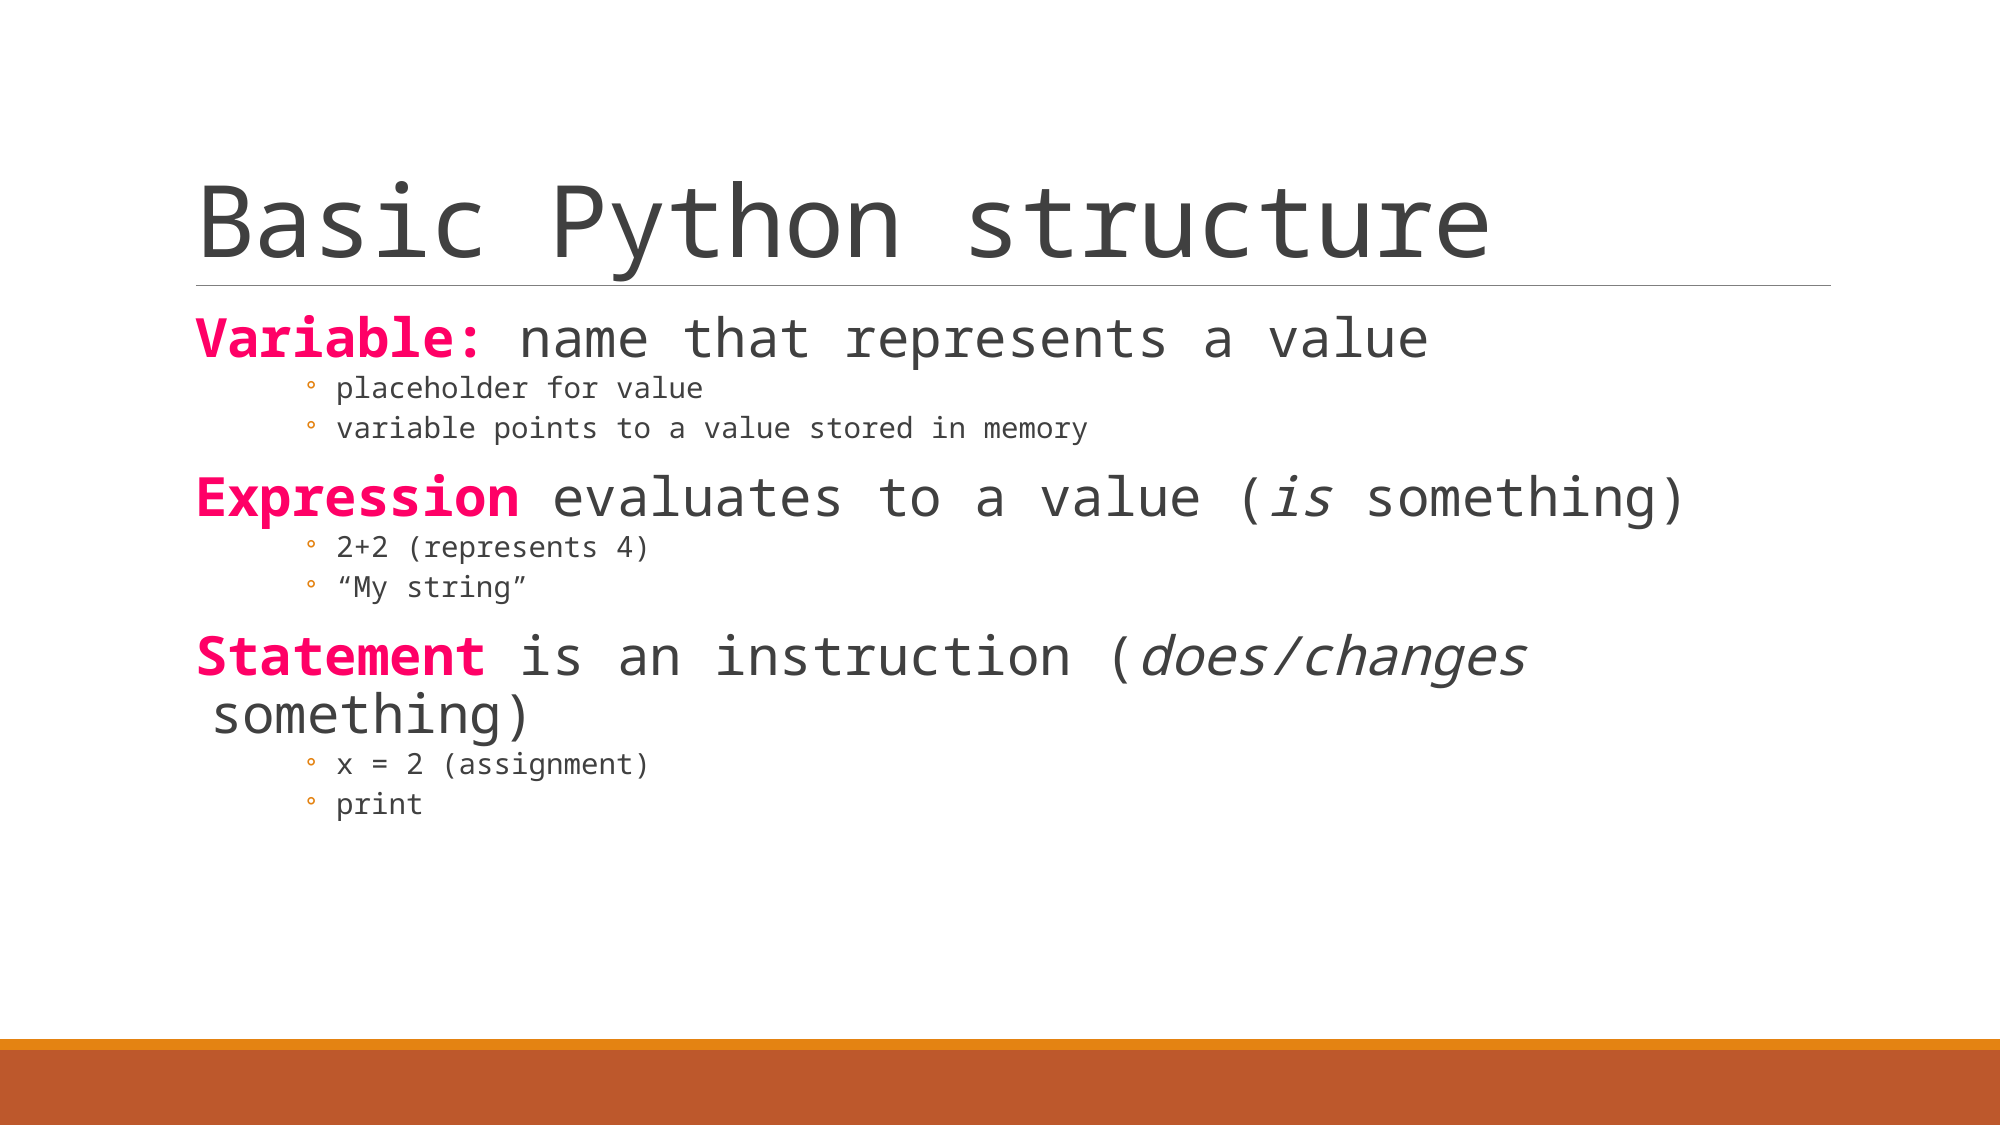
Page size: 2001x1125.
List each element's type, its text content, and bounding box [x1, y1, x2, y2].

title Basic Python structure [180, 47, 1831, 286]
list Variable: name that represents a value placeholder for value variable points to a value stored in memory Expression evaluates to a value (is something) 2+2 (represents 4) “My string” Statement is an instruction (does/changes something) x = 2 (assignment) print [180, 302, 1831, 963]
